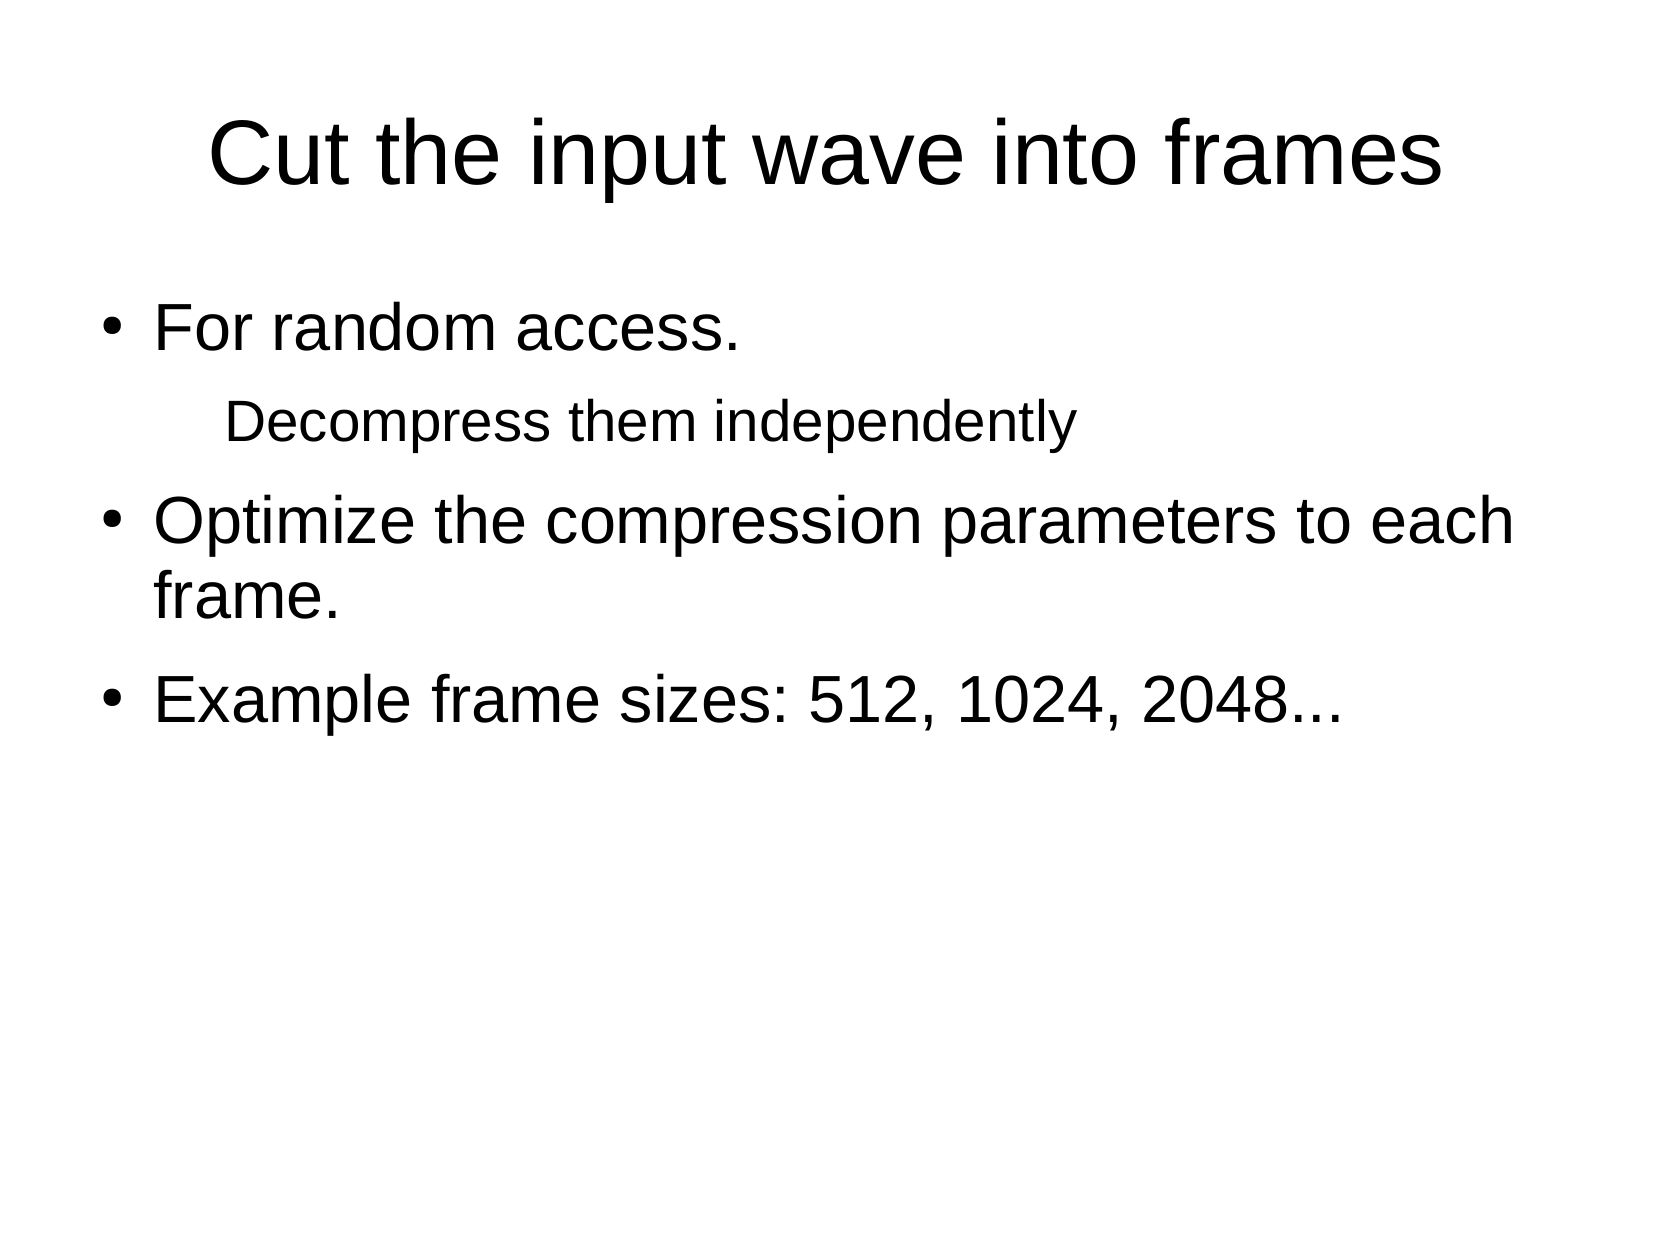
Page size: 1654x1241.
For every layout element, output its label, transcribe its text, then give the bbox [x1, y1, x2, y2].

title Cut the input wave into frames [82, 49, 1571, 257]
list For random access. Decompress them independently Optimize the compression parameters to each frame. Example frame sizes: 512, 1024, 2048... [82, 290, 1571, 1010]
